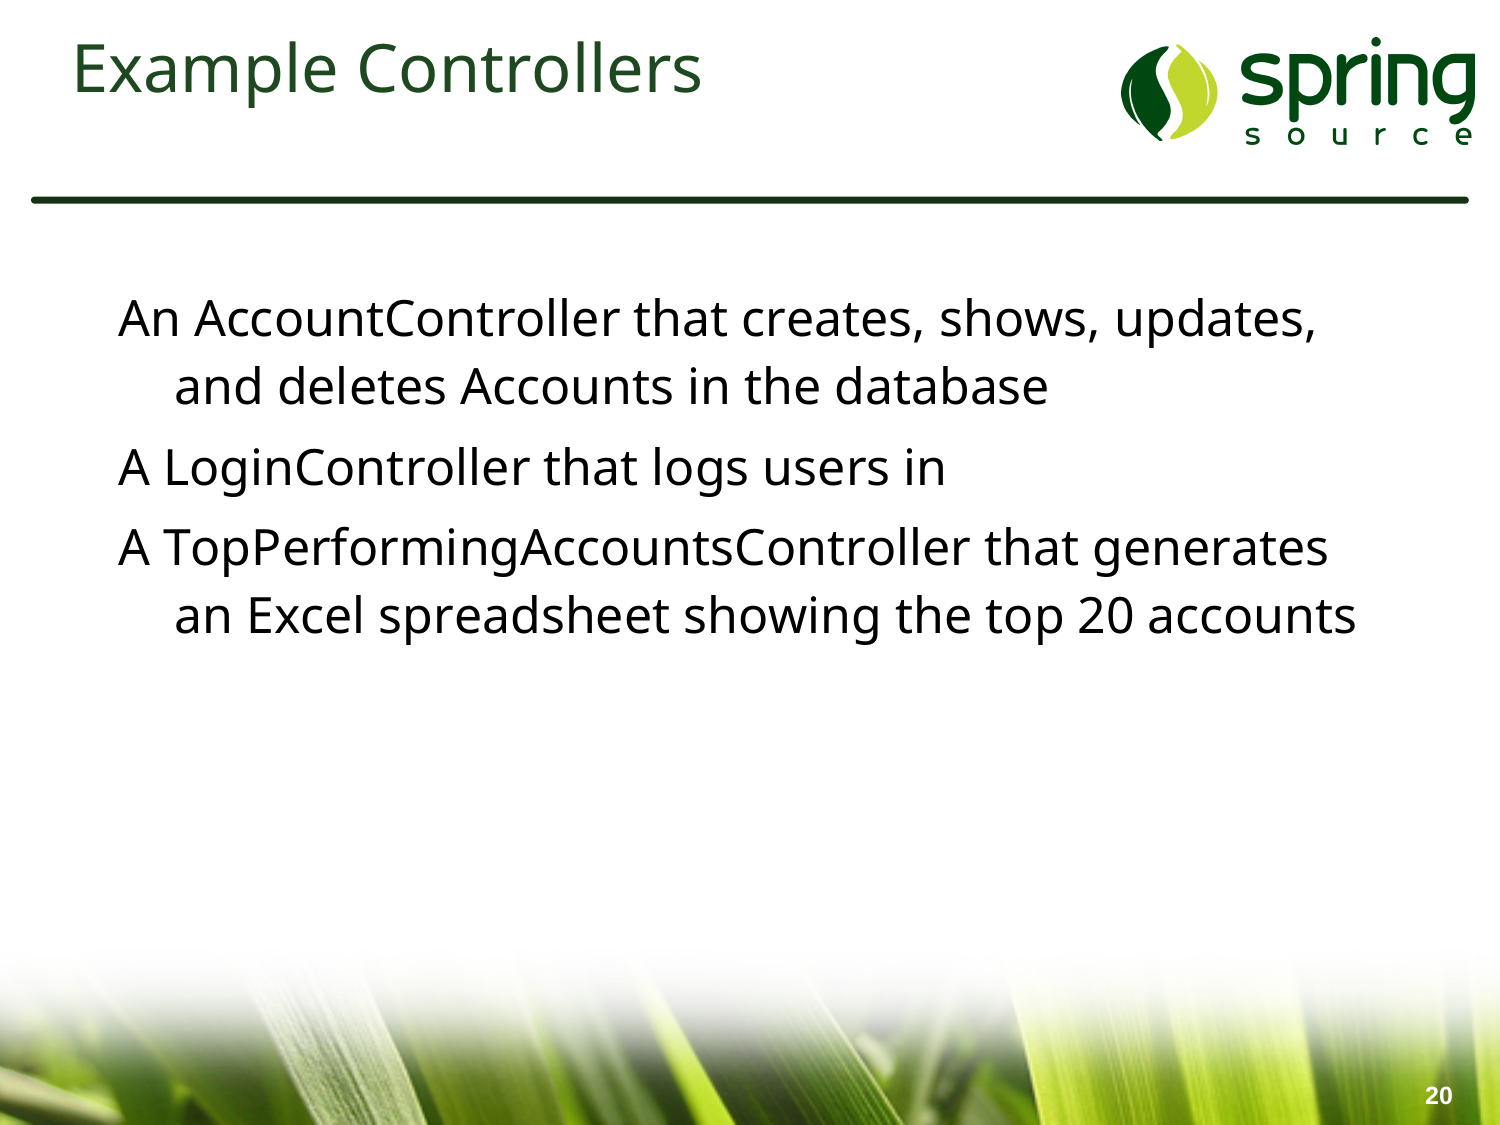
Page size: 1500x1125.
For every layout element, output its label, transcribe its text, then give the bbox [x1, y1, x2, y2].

title Example Controllers [56, 13, 1089, 176]
picture [1121, 37, 1475, 145]
picture [0, 944, 1500, 1125]
list An AccountController that creates, shows, updates, and deletes Accounts in the database A LoginController that logs users in A TopPerformingAccountsController that generates an Excel spreadsheet showing the top 20 accounts [103, 275, 1394, 938]
